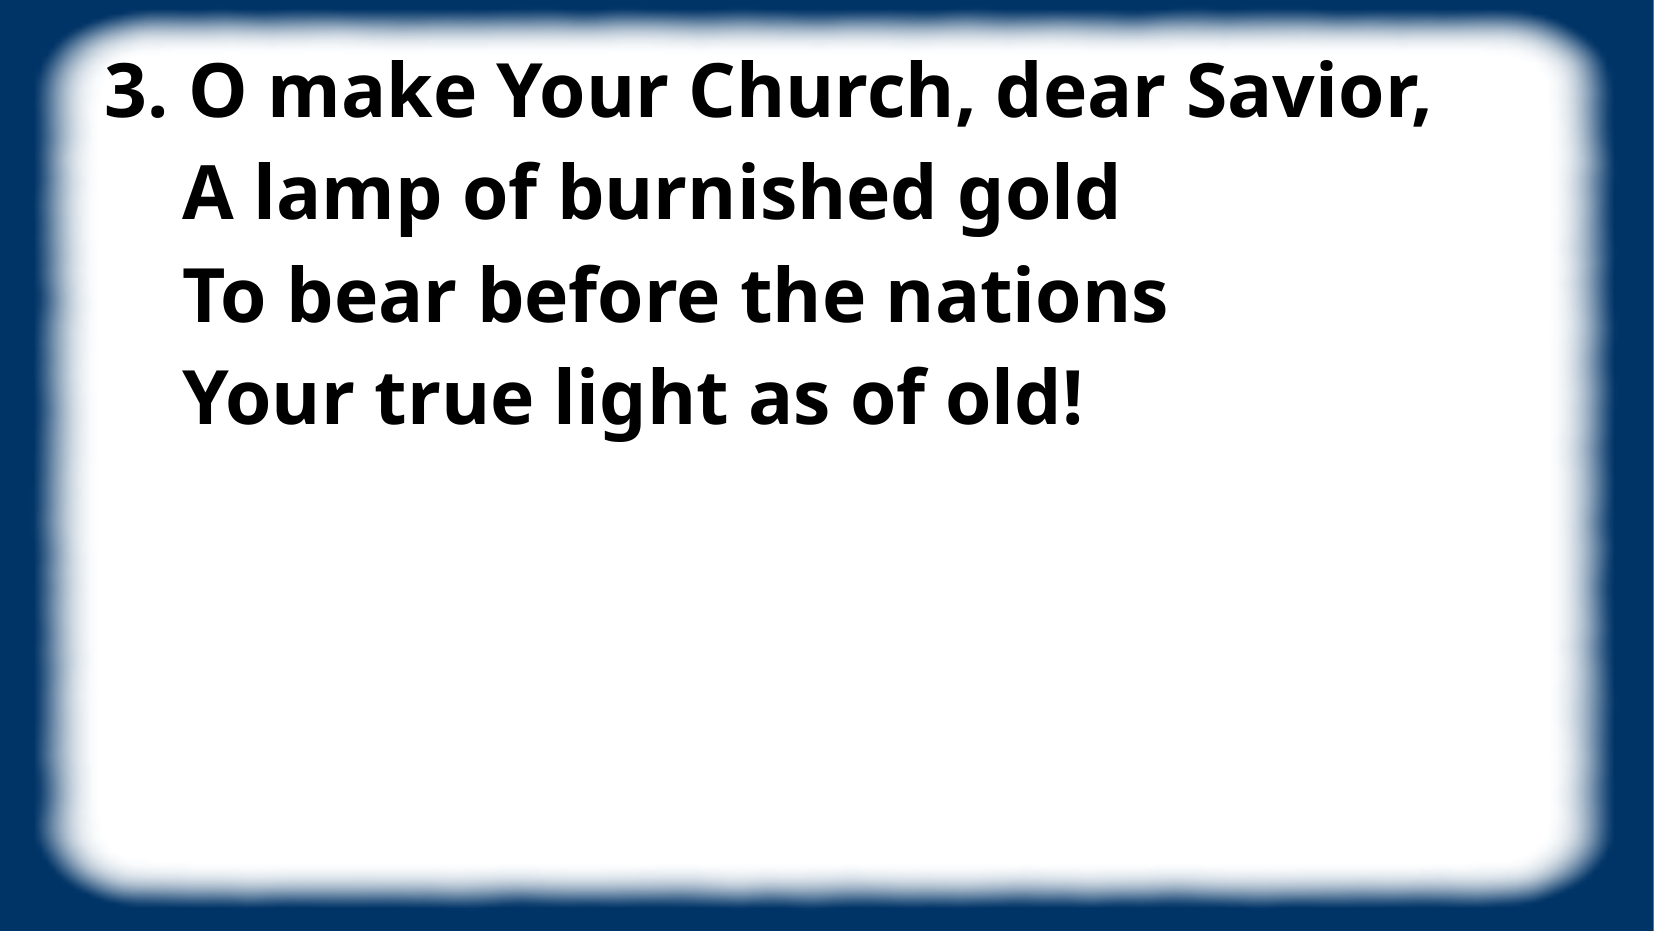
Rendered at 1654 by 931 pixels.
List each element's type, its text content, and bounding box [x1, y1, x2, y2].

picture [0, 0, 1654, 931]
text_box 3. O make Your Church, dear Savior, A lamp of burnished gold To bear before the nations Your true light as of old! [90, 30, 1561, 445]
